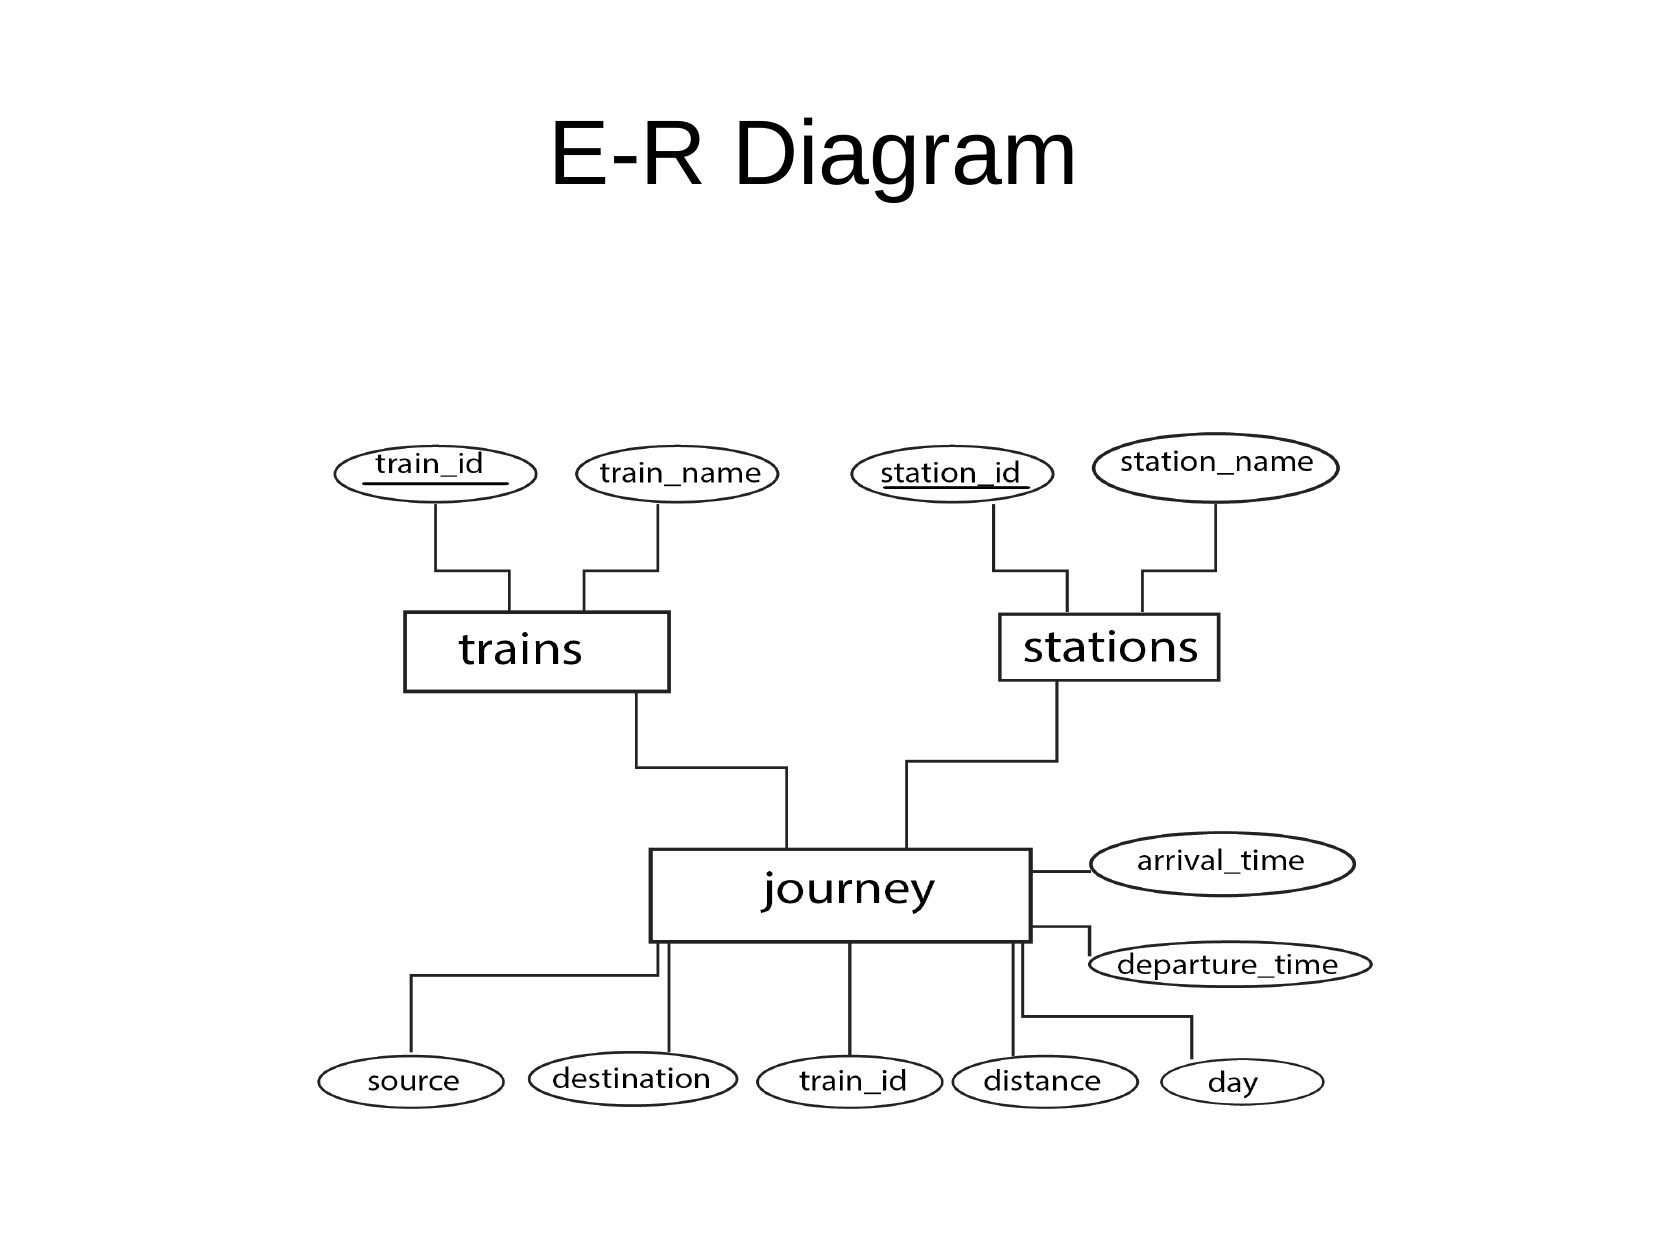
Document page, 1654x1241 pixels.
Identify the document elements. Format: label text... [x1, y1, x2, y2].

picture [300, 256, 1381, 1241]
title E-R Diagram [82, 49, 1571, 257]
